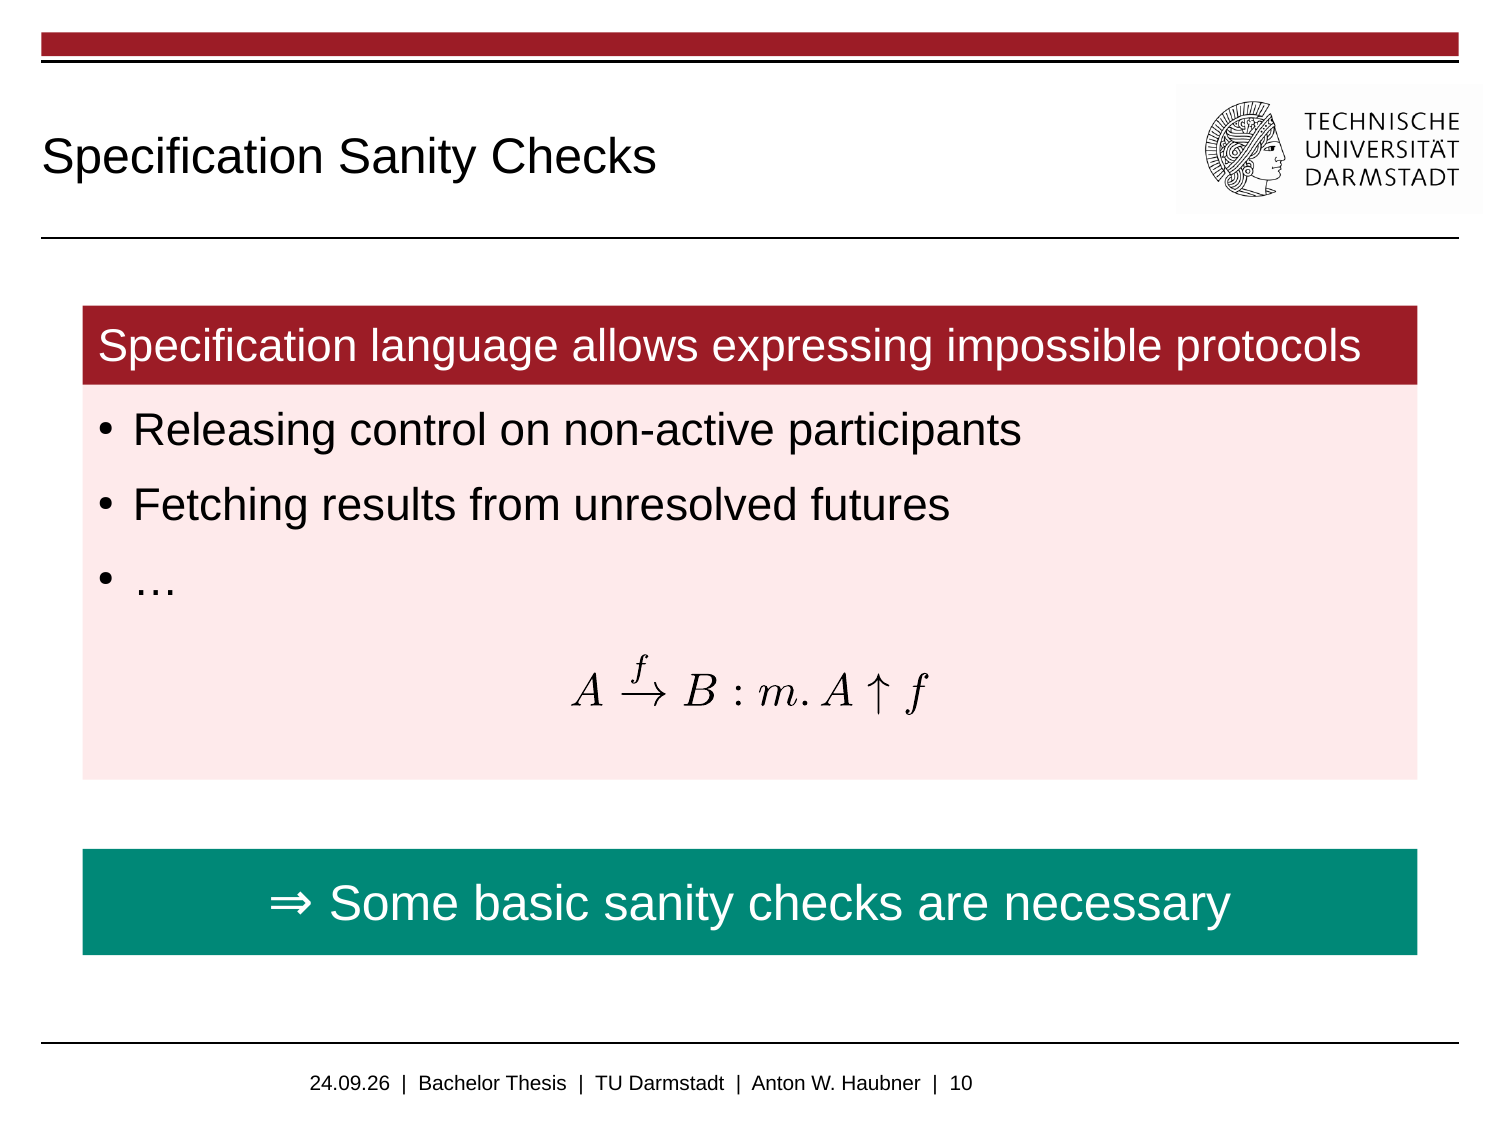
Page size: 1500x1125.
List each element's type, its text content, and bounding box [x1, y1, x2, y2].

text_box Specification language allows expressing impossible protocols [82, 305, 1418, 385]
picture [569, 654, 931, 715]
title Specification Sanity Checks [41, 80, 1131, 231]
text_box Releasing control on non-active participants Fetching results from unresolved futures … [82, 385, 1418, 780]
text_box ⇒ Some basic sanity checks are necessary [82, 848, 1418, 956]
